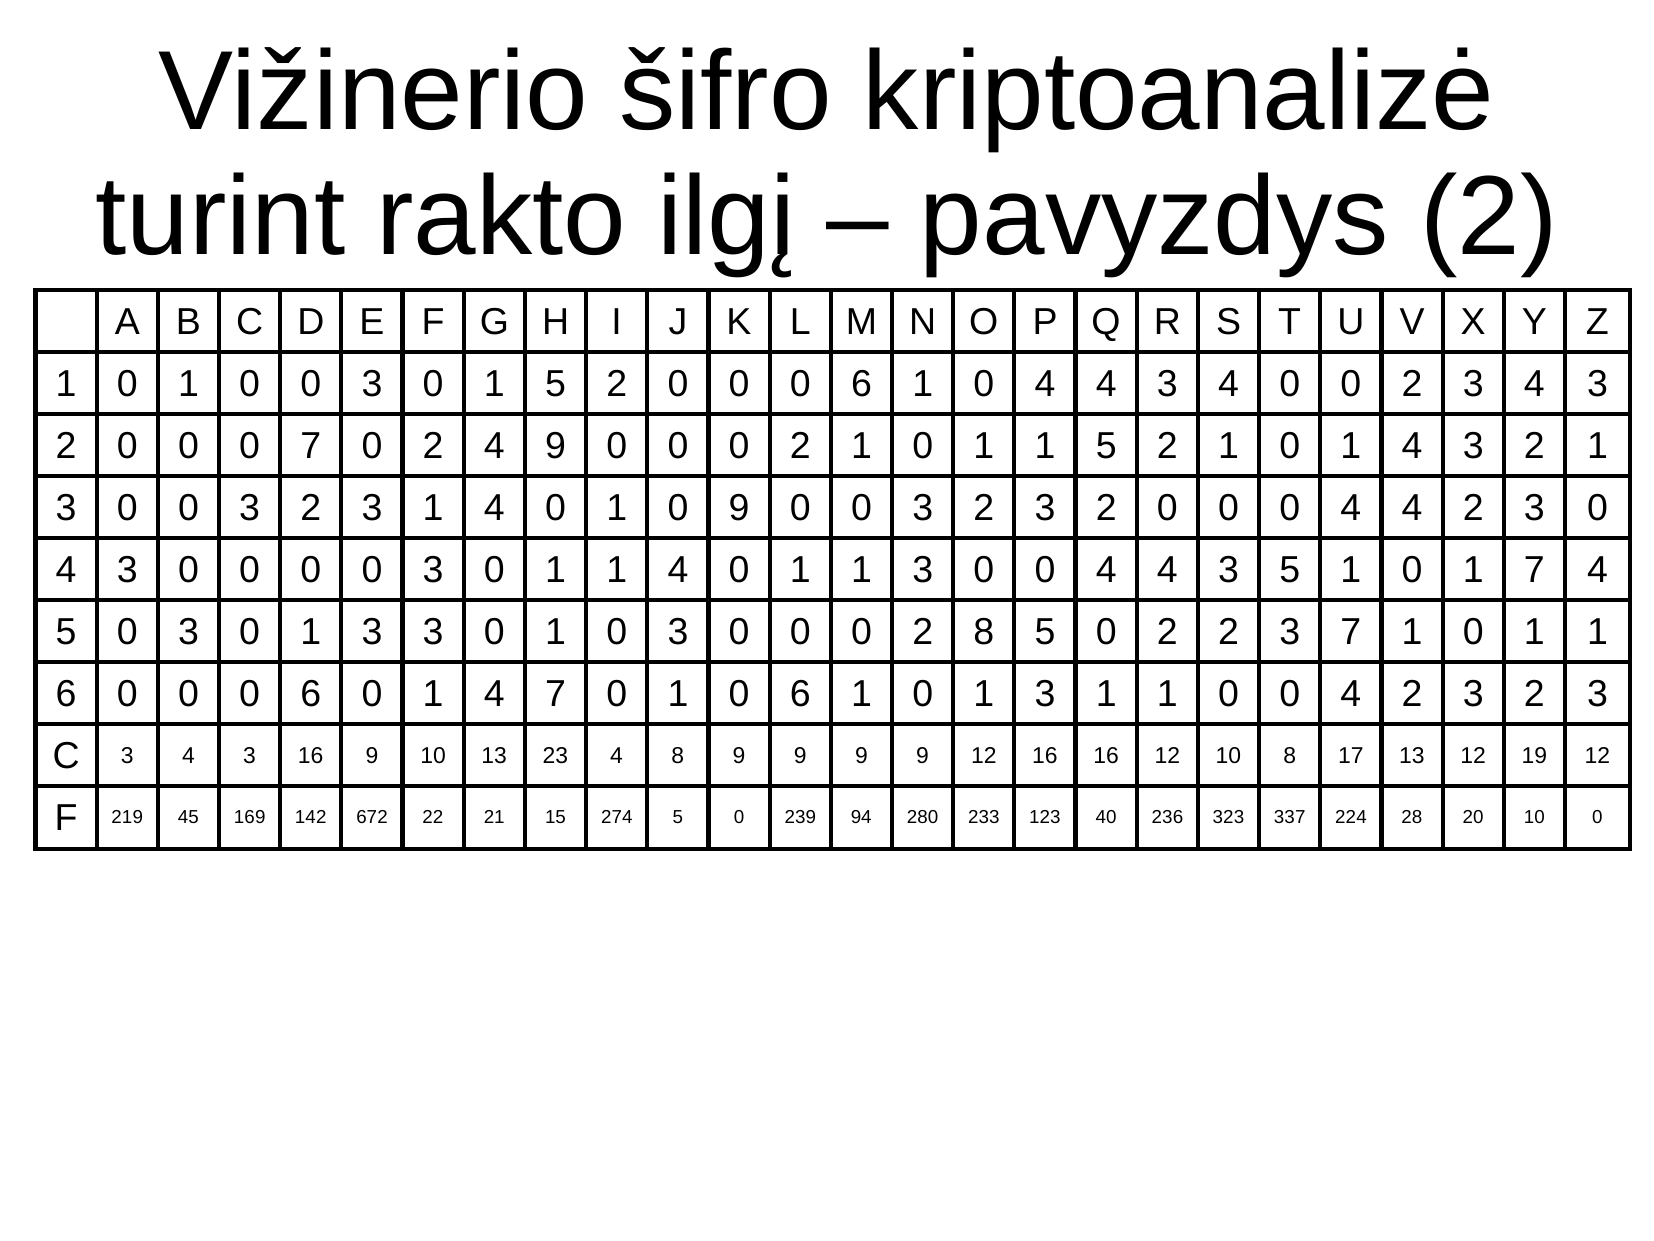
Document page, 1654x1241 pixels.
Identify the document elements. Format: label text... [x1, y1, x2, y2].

table_header S [1200, 292, 1257, 350]
table_cell 0 [711, 602, 768, 660]
table_cell 5 [38, 602, 95, 660]
table_cell 3 [1506, 478, 1563, 536]
table_cell 28 [1384, 788, 1441, 847]
table_cell 1 [1200, 416, 1257, 474]
table_cell 4 [466, 664, 523, 722]
table_cell 1 [894, 354, 951, 412]
table_cell 1 [405, 664, 462, 722]
table_cell 1 [772, 540, 829, 598]
table_cell 0 [1200, 664, 1257, 722]
table_cell 7 [1322, 602, 1379, 660]
table_cell 3 [343, 602, 400, 660]
table_cell 3 [1567, 354, 1628, 412]
table_header G [466, 292, 523, 350]
table_cell 15 [527, 788, 584, 847]
table_cell 1 [833, 540, 890, 598]
table_cell 3 [99, 540, 156, 598]
table_cell 2 [1384, 354, 1441, 412]
table_cell 323 [1200, 788, 1257, 847]
table_cell 10 [1506, 788, 1563, 847]
table_cell 0 [160, 478, 217, 536]
table_cell 8 [649, 726, 706, 784]
table_cell 0 [711, 664, 768, 722]
table_cell 2 [1139, 602, 1196, 660]
table_cell 3 [1445, 416, 1502, 474]
table_cell 3 [343, 354, 400, 412]
table_cell 0 [99, 354, 156, 412]
table_cell 2 [772, 416, 829, 474]
table_cell 123 [1016, 788, 1073, 847]
table_cell 12 [1445, 726, 1502, 784]
table_cell 21 [466, 788, 523, 847]
table_cell 3 [649, 602, 706, 660]
table_cell 1 [405, 478, 462, 536]
table_cell 2 [1139, 416, 1196, 474]
table_header E [343, 292, 400, 350]
table_cell 3 [99, 726, 156, 784]
table_cell 0 [99, 664, 156, 722]
table_cell 4 [1200, 354, 1257, 412]
table_cell 0 [955, 540, 1012, 598]
table_cell 1 [588, 478, 645, 536]
table_cell 142 [282, 788, 339, 847]
table_cell 337 [1261, 788, 1318, 847]
table_cell 0 [99, 416, 156, 474]
table_cell 0 [405, 354, 462, 412]
table_cell 0 [1445, 602, 1502, 660]
table_cell 0 [343, 540, 400, 598]
table_cell 3 [1445, 354, 1502, 412]
table_cell 0 [282, 540, 339, 598]
table_cell 0 [772, 354, 829, 412]
table_cell 0 [833, 602, 890, 660]
table_cell F [38, 788, 95, 847]
table_cell 4 [1506, 354, 1563, 412]
table_cell 1 [1139, 664, 1196, 722]
table_cell 1 [1322, 416, 1379, 474]
table_cell 1 [282, 602, 339, 660]
table_cell 1 [1078, 664, 1135, 722]
table_cell 4 [1384, 416, 1441, 474]
table_cell 9 [343, 726, 400, 784]
table_cell 169 [221, 788, 278, 847]
table_cell 3 [1016, 478, 1073, 536]
table_cell 12 [955, 726, 1012, 784]
table_cell 3 [1445, 664, 1502, 722]
table_cell 233 [955, 788, 1012, 847]
table_header N [894, 292, 951, 350]
table_cell 3 [405, 602, 462, 660]
table_cell 1 [1567, 416, 1628, 474]
table_cell 0 [160, 664, 217, 722]
table_cell 4 [649, 540, 706, 598]
table_cell 0 [1567, 478, 1628, 536]
table_cell 2 [1200, 602, 1257, 660]
table_cell 4 [466, 416, 523, 474]
table_cell 1 [527, 602, 584, 660]
table_cell 3 [1261, 602, 1318, 660]
table_header O [955, 292, 1012, 350]
table_header I [588, 292, 645, 350]
table_cell 10 [405, 726, 462, 784]
table_cell 0 [282, 354, 339, 412]
table_cell 2 [1506, 416, 1563, 474]
table_cell 6 [38, 664, 95, 722]
table_cell 16 [1016, 726, 1073, 784]
table_cell 1 [649, 664, 706, 722]
table_cell 0 [711, 788, 768, 847]
table_cell 1 [833, 416, 890, 474]
table_cell 9 [711, 726, 768, 784]
table_cell 672 [343, 788, 400, 847]
title Vižinerio šifro kriptoanalizė turint rakto ilgį – pavyzdys (2) [82, 27, 1571, 279]
table_cell 1 [955, 416, 1012, 474]
table_cell 4 [1139, 540, 1196, 598]
table_cell 9 [894, 726, 951, 784]
table_header Q [1078, 292, 1135, 350]
table_header H [527, 292, 584, 350]
table_cell 0 [649, 354, 706, 412]
table_cell 0 [99, 478, 156, 536]
table_cell 1 [160, 354, 217, 412]
table_cell 2 [1506, 664, 1563, 722]
table_cell 0 [1200, 478, 1257, 536]
table_cell 0 [588, 664, 645, 722]
table_cell 0 [221, 602, 278, 660]
table_header F [405, 292, 462, 350]
table_cell 3 [894, 478, 951, 536]
table_cell 0 [1261, 478, 1318, 536]
table_cell 219 [99, 788, 156, 847]
table_cell 0 [221, 354, 278, 412]
table_cell 5 [527, 354, 584, 412]
table_cell 0 [1261, 664, 1318, 722]
table_cell 1 [1322, 540, 1379, 598]
table_cell 1 [527, 540, 584, 598]
table_cell 17 [1322, 726, 1379, 784]
table_cell 4 [1322, 664, 1379, 722]
table_cell 0 [1261, 416, 1318, 474]
table_cell 0 [466, 540, 523, 598]
table_cell 1 [1445, 540, 1502, 598]
table_cell 94 [833, 788, 890, 847]
table_cell 4 [1567, 540, 1628, 598]
table_cell 1 [38, 354, 95, 412]
table_header X [1445, 292, 1502, 350]
table_cell 0 [955, 354, 1012, 412]
table_cell 1 [1567, 602, 1628, 660]
table_cell 6 [282, 664, 339, 722]
table_cell 0 [221, 416, 278, 474]
table_cell 0 [649, 478, 706, 536]
table_cell 8 [955, 602, 1012, 660]
table_cell 9 [772, 726, 829, 784]
table_cell 1 [1384, 602, 1441, 660]
table_cell 0 [772, 478, 829, 536]
table_cell 5 [1261, 540, 1318, 598]
table_cell 0 [221, 664, 278, 722]
table_header L [772, 292, 829, 350]
table_cell 280 [894, 788, 951, 847]
table_cell 3 [405, 540, 462, 598]
table_cell 3 [1139, 354, 1196, 412]
table_cell 7 [1506, 540, 1563, 598]
table_cell 0 [1384, 540, 1441, 598]
table_cell 0 [1567, 788, 1628, 847]
table_cell 9 [527, 416, 584, 474]
table_header Z [1567, 292, 1628, 350]
table_header J [649, 292, 706, 350]
table_cell 7 [282, 416, 339, 474]
table_cell 0 [833, 478, 890, 536]
table_cell 2 [1078, 478, 1135, 536]
table_cell 4 [38, 540, 95, 598]
table_cell 40 [1078, 788, 1135, 847]
table_cell 3 [221, 726, 278, 784]
table_cell 1 [466, 354, 523, 412]
table_header K [711, 292, 768, 350]
table_cell 5 [649, 788, 706, 847]
table_cell 2 [955, 478, 1012, 536]
table_cell 0 [588, 416, 645, 474]
table_cell 274 [588, 788, 645, 847]
table_cell 3 [894, 540, 951, 598]
table_header A [99, 292, 156, 350]
table_cell 3 [221, 478, 278, 536]
table_cell 4 [160, 726, 217, 784]
table_header R [1139, 292, 1196, 350]
table_cell 16 [1078, 726, 1135, 784]
table_cell 239 [772, 788, 829, 847]
table_cell 0 [221, 540, 278, 598]
table_cell 5 [1016, 602, 1073, 660]
table_cell 12 [1567, 726, 1628, 784]
table_cell 9 [711, 478, 768, 536]
table_cell 4 [1078, 540, 1135, 598]
table_cell 0 [466, 602, 523, 660]
table_cell 2 [38, 416, 95, 474]
table_cell 3 [160, 602, 217, 660]
table_cell 4 [466, 478, 523, 536]
table_cell 0 [343, 664, 400, 722]
table_cell 12 [1139, 726, 1196, 784]
table_cell 16 [282, 726, 339, 784]
table_header B [160, 292, 217, 350]
table_cell 0 [894, 664, 951, 722]
table_cell 1 [833, 664, 890, 722]
table_cell 9 [833, 726, 890, 784]
table_cell 6 [833, 354, 890, 412]
table_header U [1322, 292, 1379, 350]
table_cell 0 [99, 602, 156, 660]
table_header T [1261, 292, 1318, 350]
table_cell 0 [1139, 478, 1196, 536]
table_cell 10 [1200, 726, 1257, 784]
table_cell 0 [1016, 540, 1073, 598]
table_cell 3 [1200, 540, 1257, 598]
table_cell 2 [282, 478, 339, 536]
table_header M [833, 292, 890, 350]
table_header C [221, 292, 278, 350]
table_cell 1 [955, 664, 1012, 722]
table_cell 0 [343, 416, 400, 474]
table_cell 7 [527, 664, 584, 722]
table_cell 2 [588, 354, 645, 412]
table_cell 0 [588, 602, 645, 660]
table_cell 2 [405, 416, 462, 474]
table_cell 0 [772, 602, 829, 660]
table_cell 0 [711, 540, 768, 598]
table_cell 4 [588, 726, 645, 784]
table_cell 4 [1322, 478, 1379, 536]
table_header Y [1506, 292, 1563, 350]
table_cell 4 [1384, 478, 1441, 536]
table_cell 3 [1016, 664, 1073, 722]
table_cell 0 [160, 416, 217, 474]
table_cell 23 [527, 726, 584, 784]
table_cell 0 [527, 478, 584, 536]
table_cell 3 [1567, 664, 1628, 722]
table_cell 22 [405, 788, 462, 847]
table_cell 0 [711, 416, 768, 474]
table_cell 4 [1078, 354, 1135, 412]
table_cell 0 [1078, 602, 1135, 660]
table_cell C [38, 726, 95, 784]
table_header D [282, 292, 339, 350]
table_cell 2 [894, 602, 951, 660]
table_cell 3 [343, 478, 400, 536]
table_cell 236 [1139, 788, 1196, 847]
table_cell 2 [1384, 664, 1441, 722]
table_cell 20 [1445, 788, 1502, 847]
table_cell 13 [1384, 726, 1441, 784]
table_cell 0 [894, 416, 951, 474]
table_cell 4 [1016, 354, 1073, 412]
table_header [38, 292, 95, 350]
table_cell 1 [1506, 602, 1563, 660]
table_header P [1016, 292, 1073, 350]
table_cell 0 [711, 354, 768, 412]
table_cell 2 [1445, 478, 1502, 536]
table_cell 19 [1506, 726, 1563, 784]
table_header V [1384, 292, 1441, 350]
table_cell 0 [1261, 354, 1318, 412]
table_cell 0 [649, 416, 706, 474]
table_cell 0 [160, 540, 217, 598]
table_cell 8 [1261, 726, 1318, 784]
table_cell 0 [1322, 354, 1379, 412]
table_cell 13 [466, 726, 523, 784]
table_cell 6 [772, 664, 829, 722]
table_cell 1 [1016, 416, 1073, 474]
table_cell 45 [160, 788, 217, 847]
table_cell 1 [588, 540, 645, 598]
table_cell 3 [38, 478, 95, 536]
table_cell 224 [1322, 788, 1379, 847]
table_cell 5 [1078, 416, 1135, 474]
